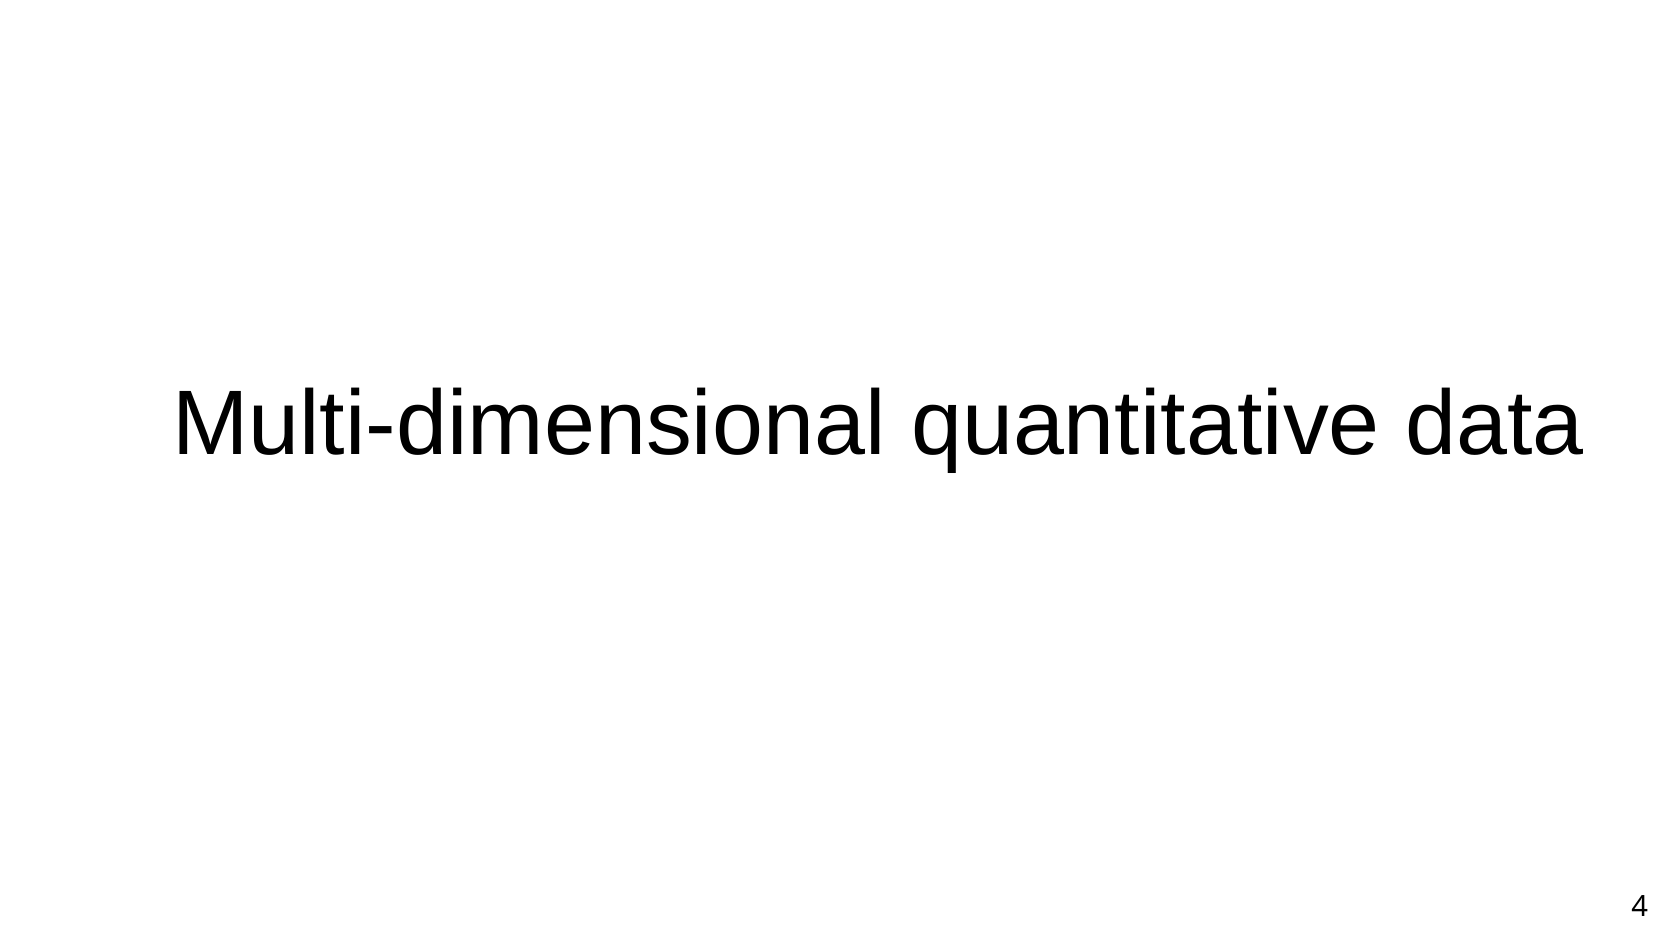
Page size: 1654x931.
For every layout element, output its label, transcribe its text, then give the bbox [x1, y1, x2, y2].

title Multi-dimensional quantitative data [135, 345, 1624, 501]
